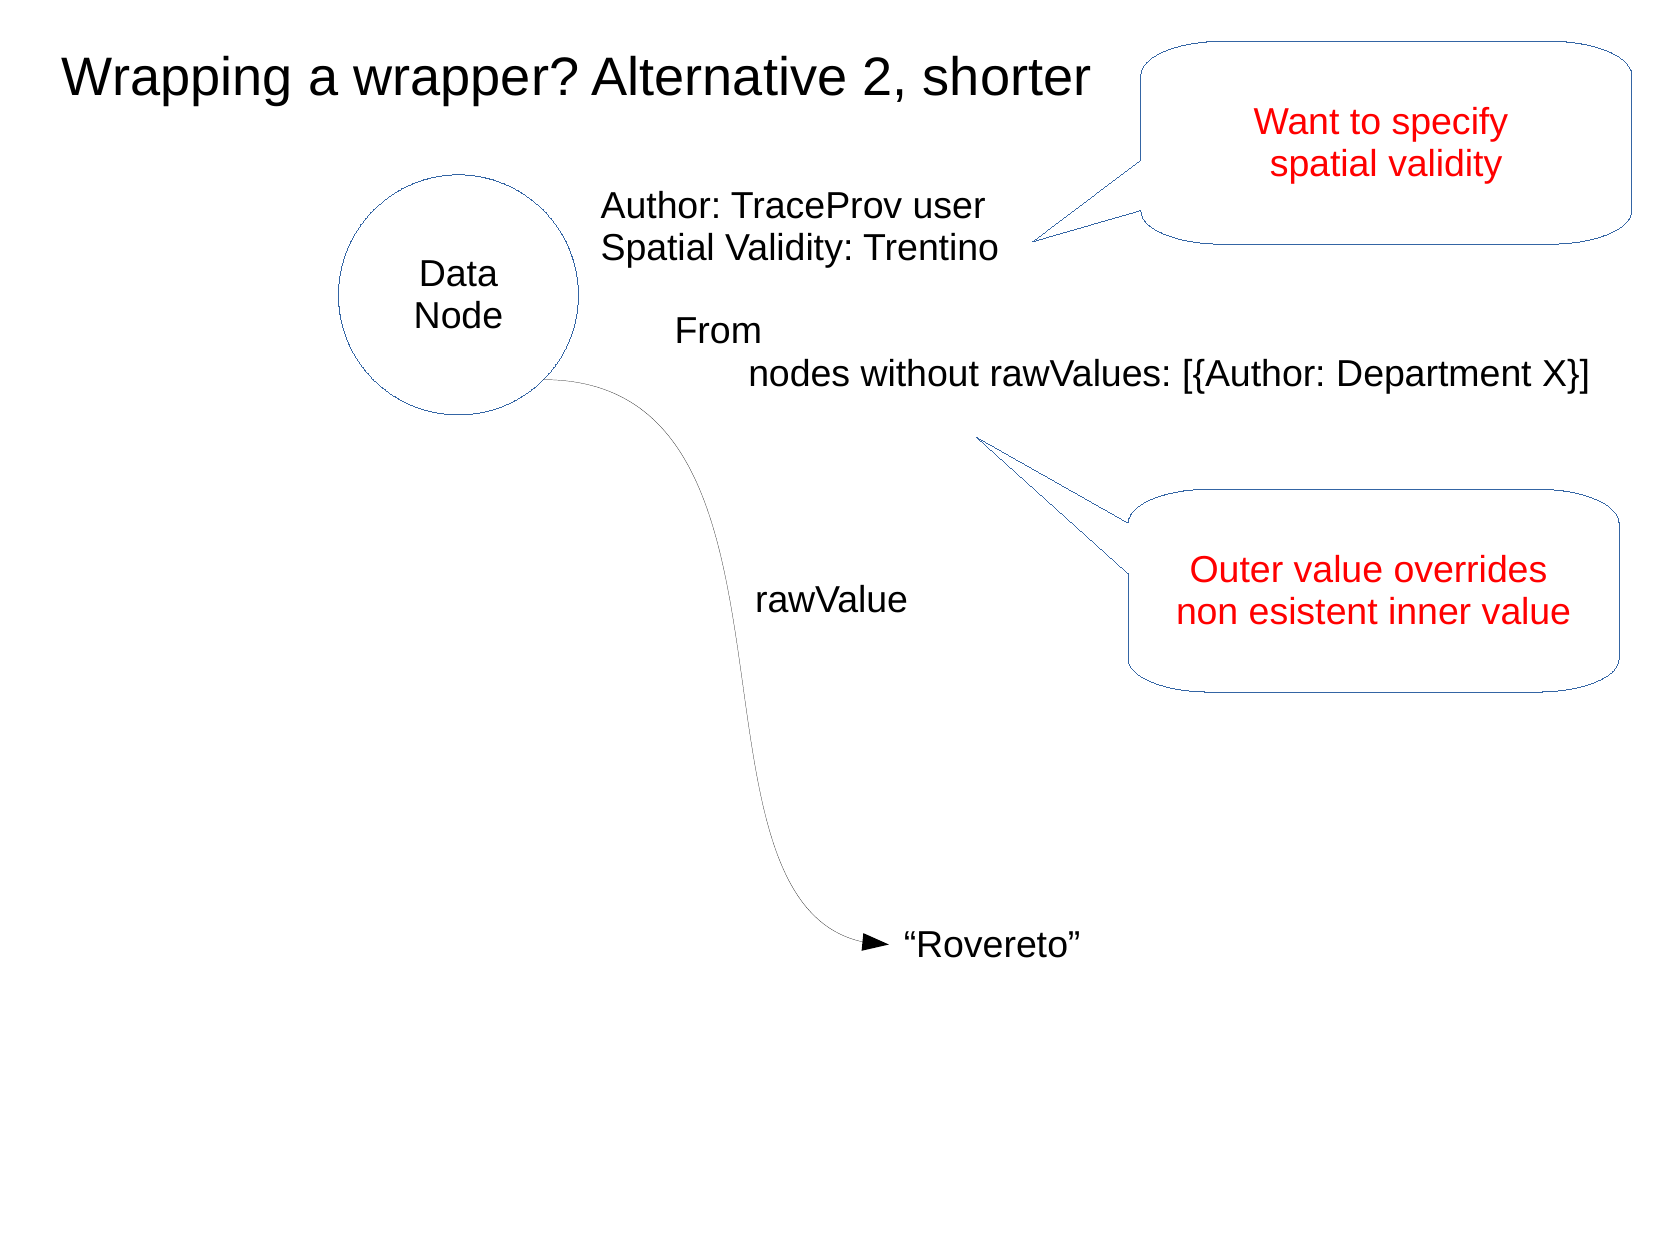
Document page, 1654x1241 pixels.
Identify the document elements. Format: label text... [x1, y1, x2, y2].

text_box Data Node [338, 174, 579, 415]
text_box Outer value overrides non esistent inner value [976, 437, 1620, 693]
text_box Author: TraceProv user Spatial Validity: Trentino From nodes without rawValues: [{Author: Department X}] [585, 176, 1606, 444]
text_box Want to specify spatial validity [1032, 41, 1632, 245]
text_box Wrapping a wrapper? Alternative 2, shorter [47, 38, 1108, 115]
text_box “Rovereto” [888, 916, 1096, 973]
text_box rawValue [740, 571, 923, 628]
